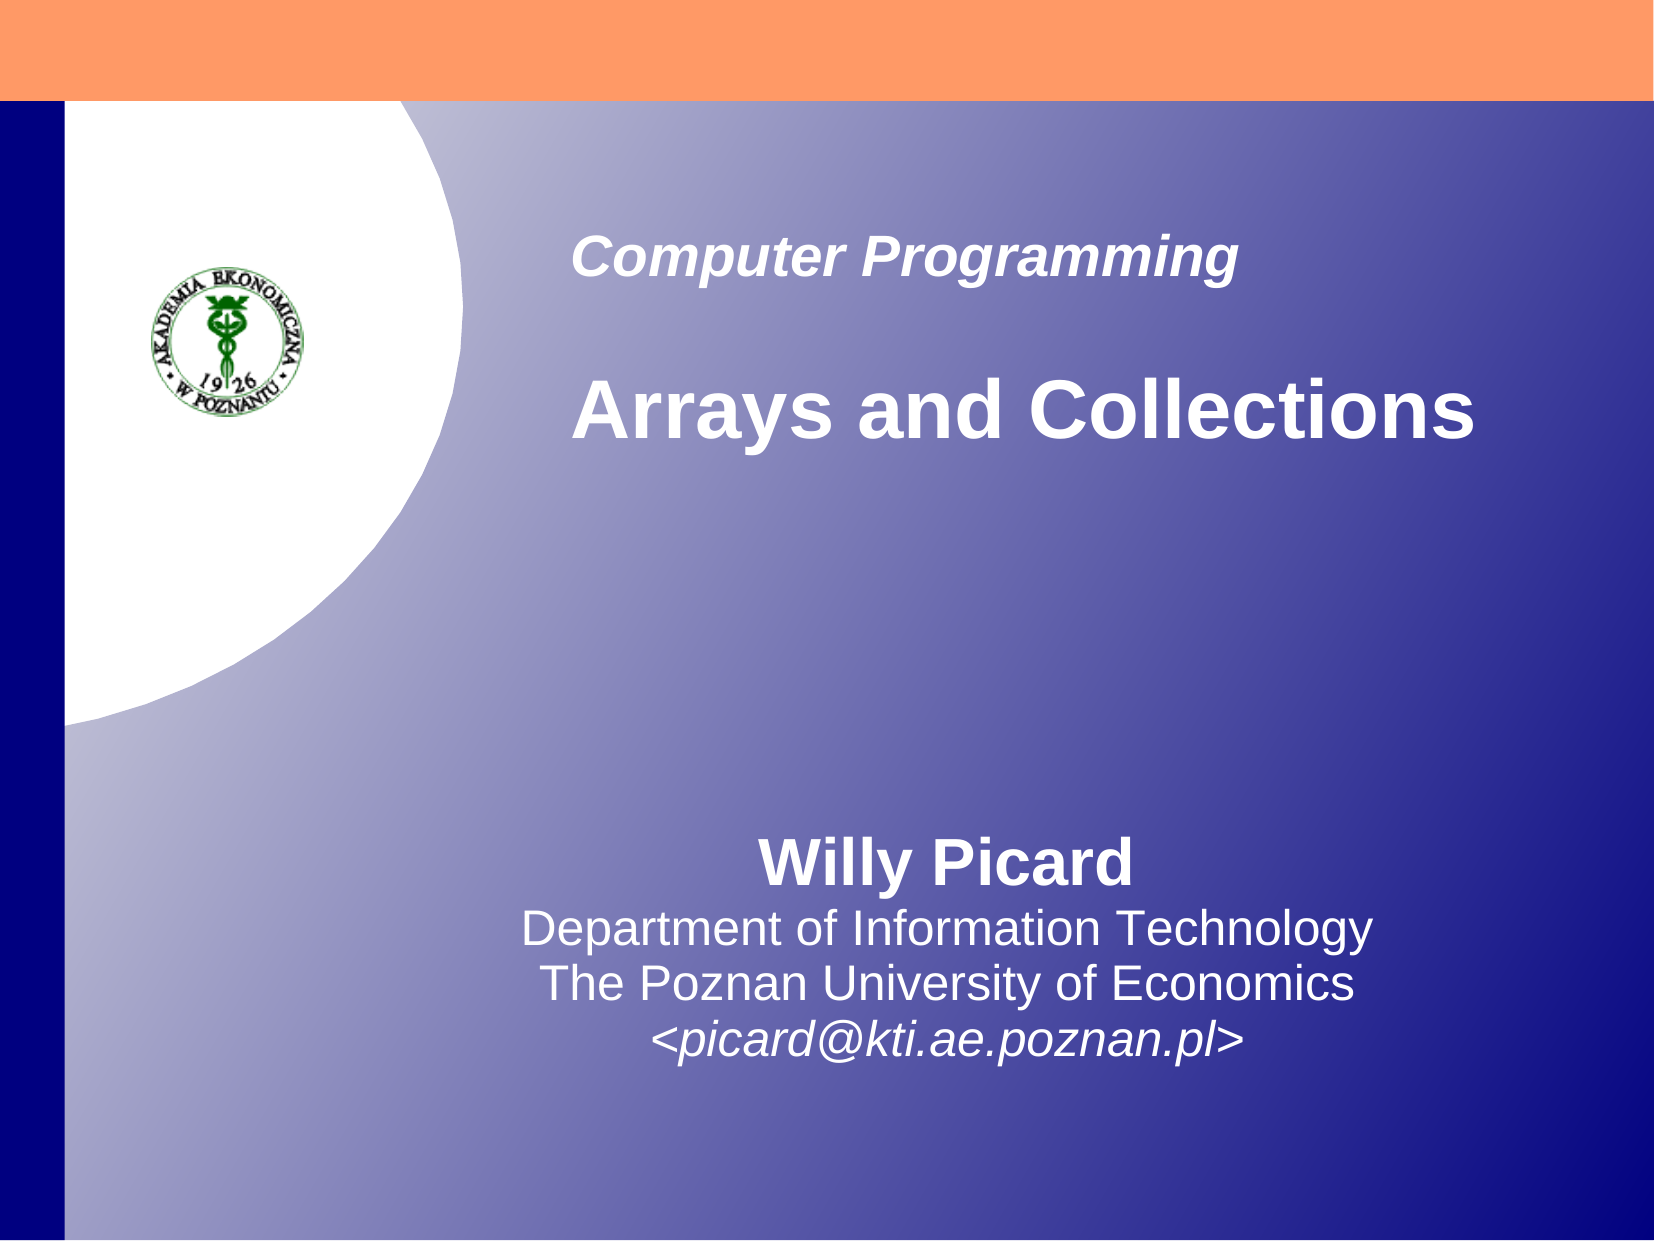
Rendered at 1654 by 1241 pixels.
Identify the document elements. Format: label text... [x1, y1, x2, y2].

picture [151, 267, 304, 417]
title Computer Programming Arrays and Collections [570, 223, 1546, 653]
